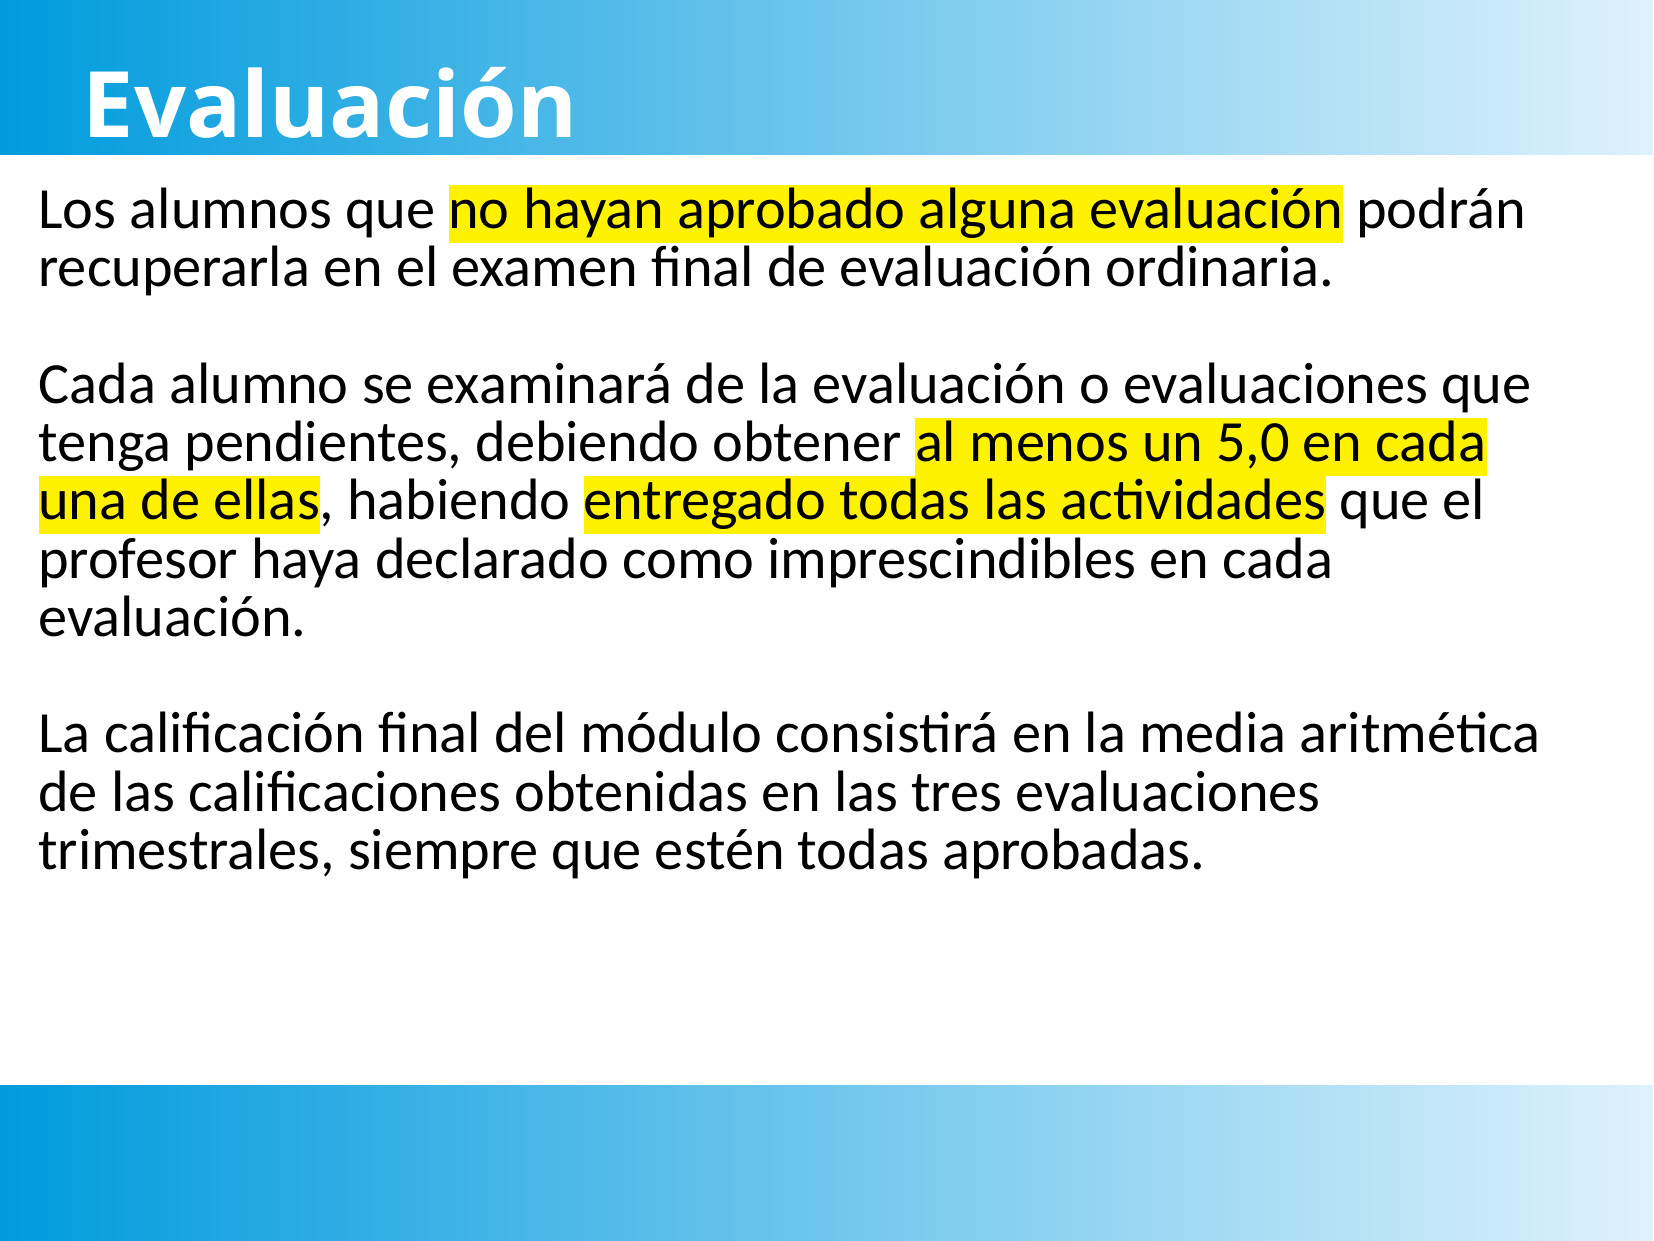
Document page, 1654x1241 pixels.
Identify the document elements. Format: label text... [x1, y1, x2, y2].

text_box Los alumnos que no hayan aprobado alguna evaluación podrán recuperarla en el examen final de evaluación ordinaria. Cada alumno se examinará de la evaluación o evaluaciones que tenga pendientes, debiendo obtener al menos un 5,0 en cada una de ellas, habiendo entregado todas las actividades que el profesor haya declarado como imprescindibles en cada evaluación. La calificación final del módulo consistirá en la media aritmética de las calificaciones obtenidas en las tres evaluaciones trimestrales, siempre que estén todas aprobadas. [23, 177, 1571, 1099]
title Evaluación [82, 9, 1571, 177]
